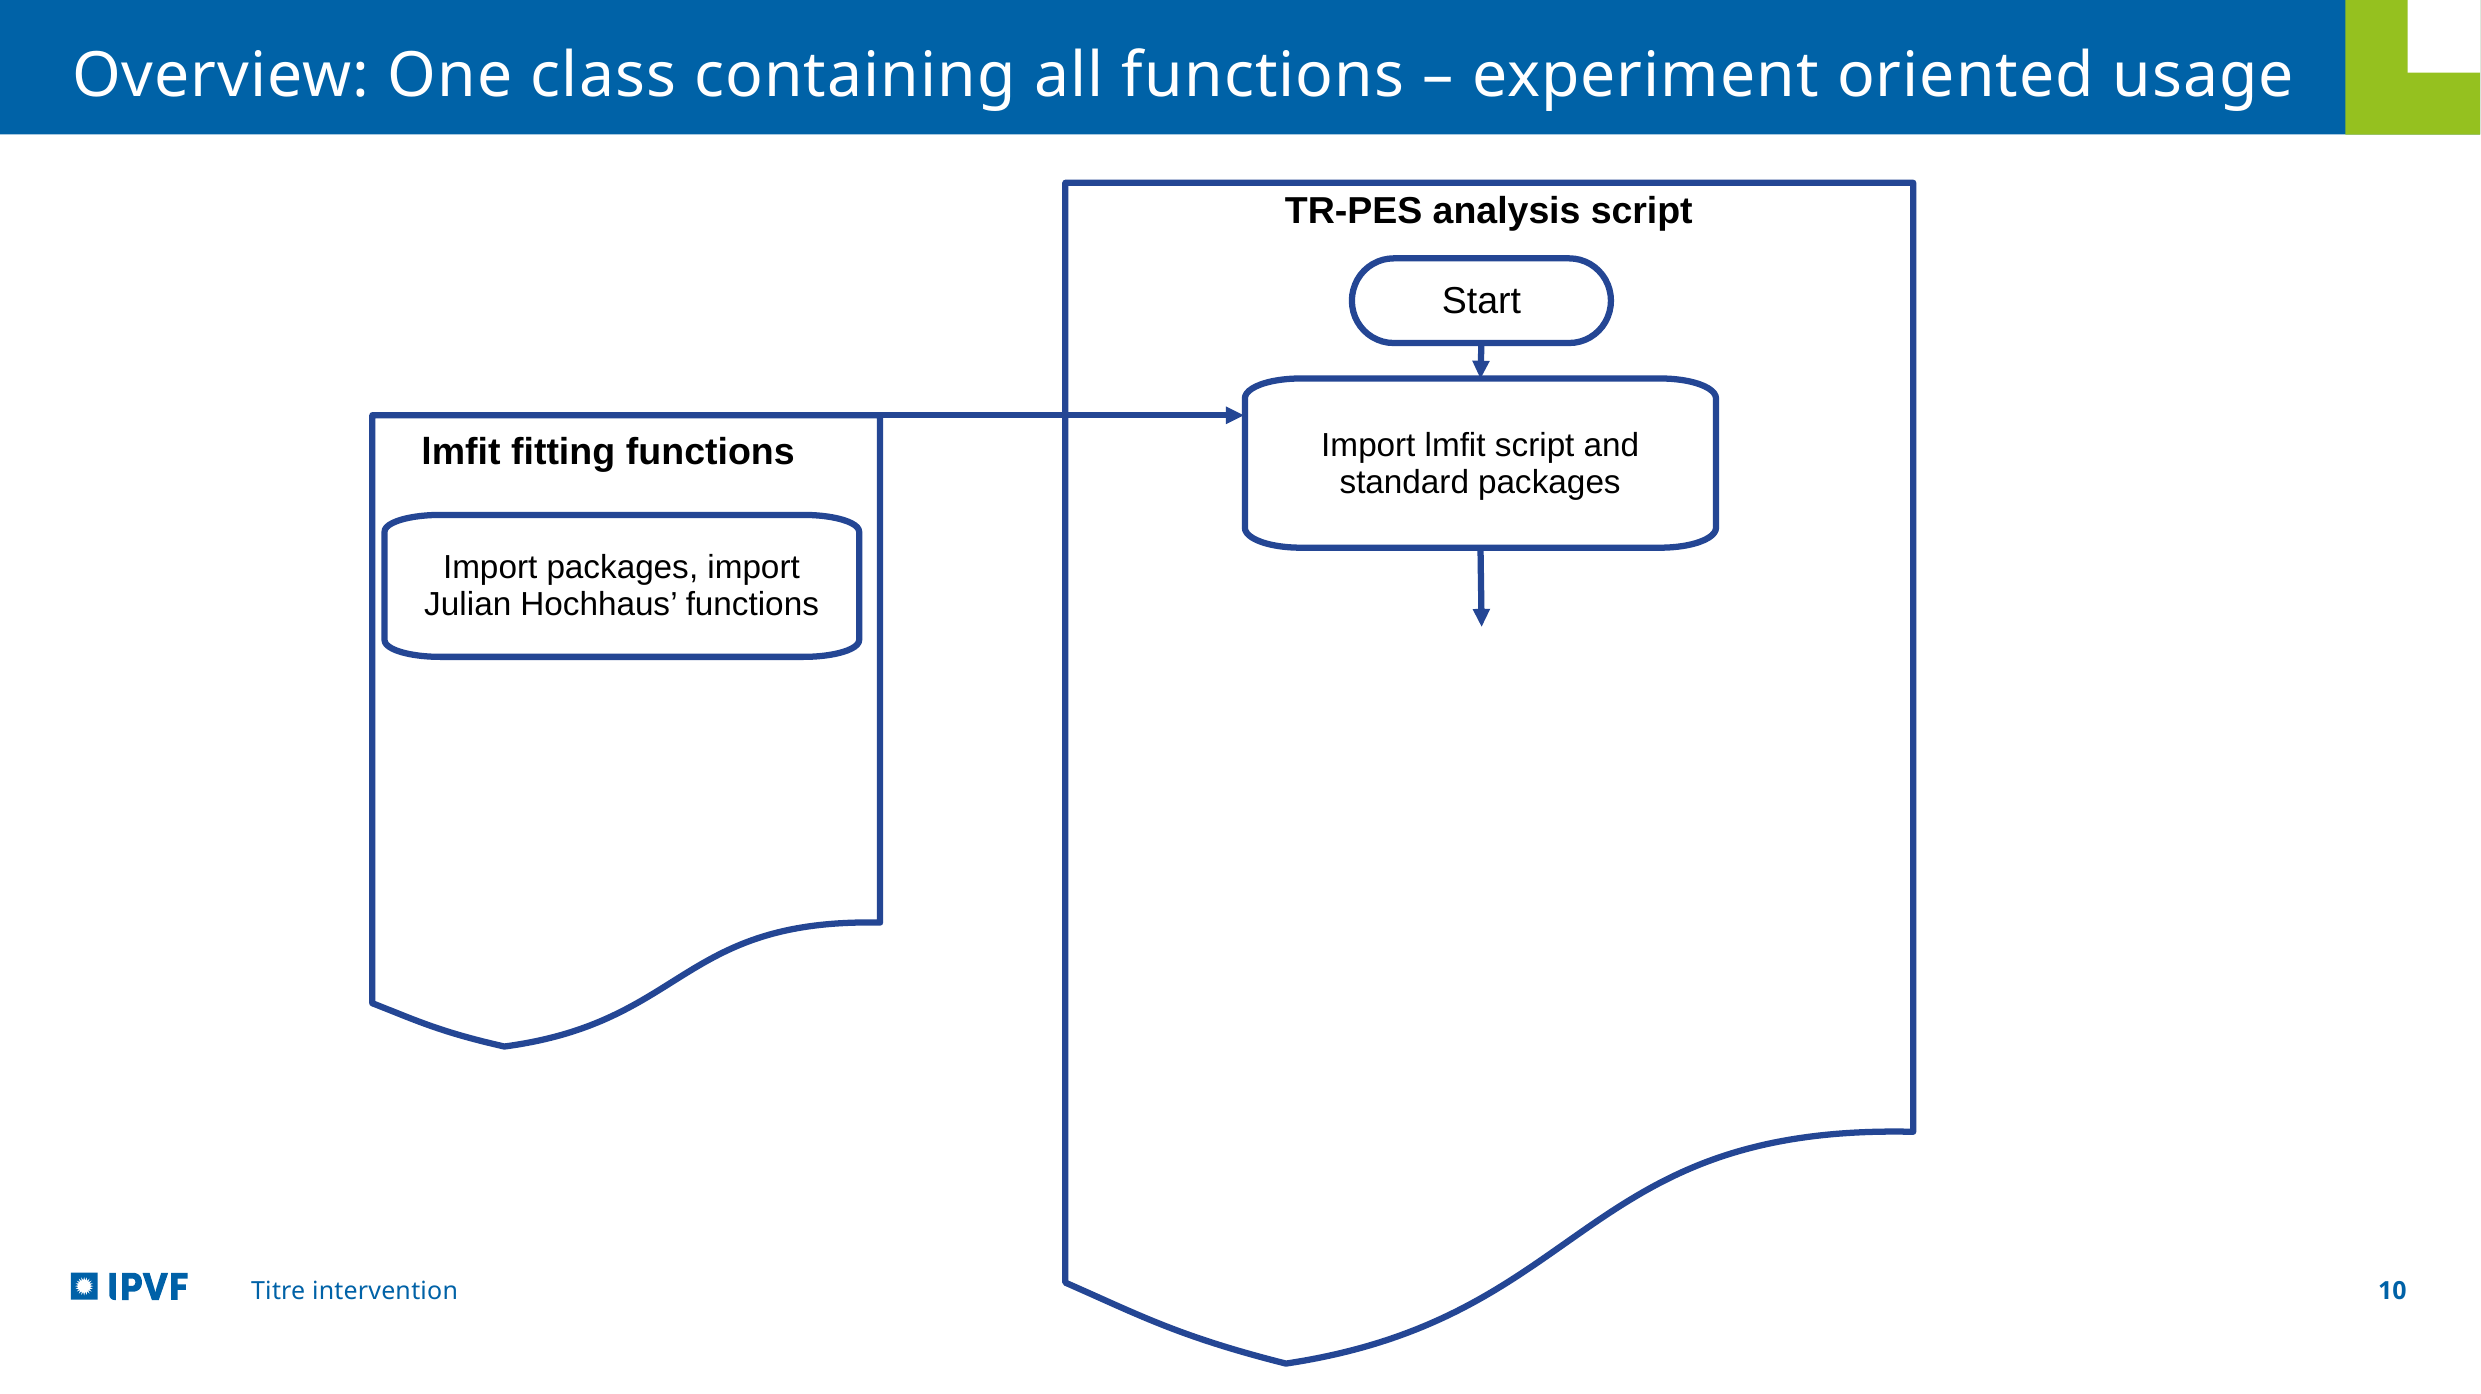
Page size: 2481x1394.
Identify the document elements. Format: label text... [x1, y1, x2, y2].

text_box Start [1352, 304, 1611, 343]
text_box TR-PES analysis script [1070, 182, 1909, 304]
text_box Import packages, import Julian Hochhaus’ functions [384, 517, 860, 657]
text_box lmfit fitting functions [384, 422, 833, 574]
list Overview: One class containing all functions – experiment oriented usage [57, 26, 2326, 112]
text_box Import lmfit script and standard packages [1244, 378, 1717, 548]
